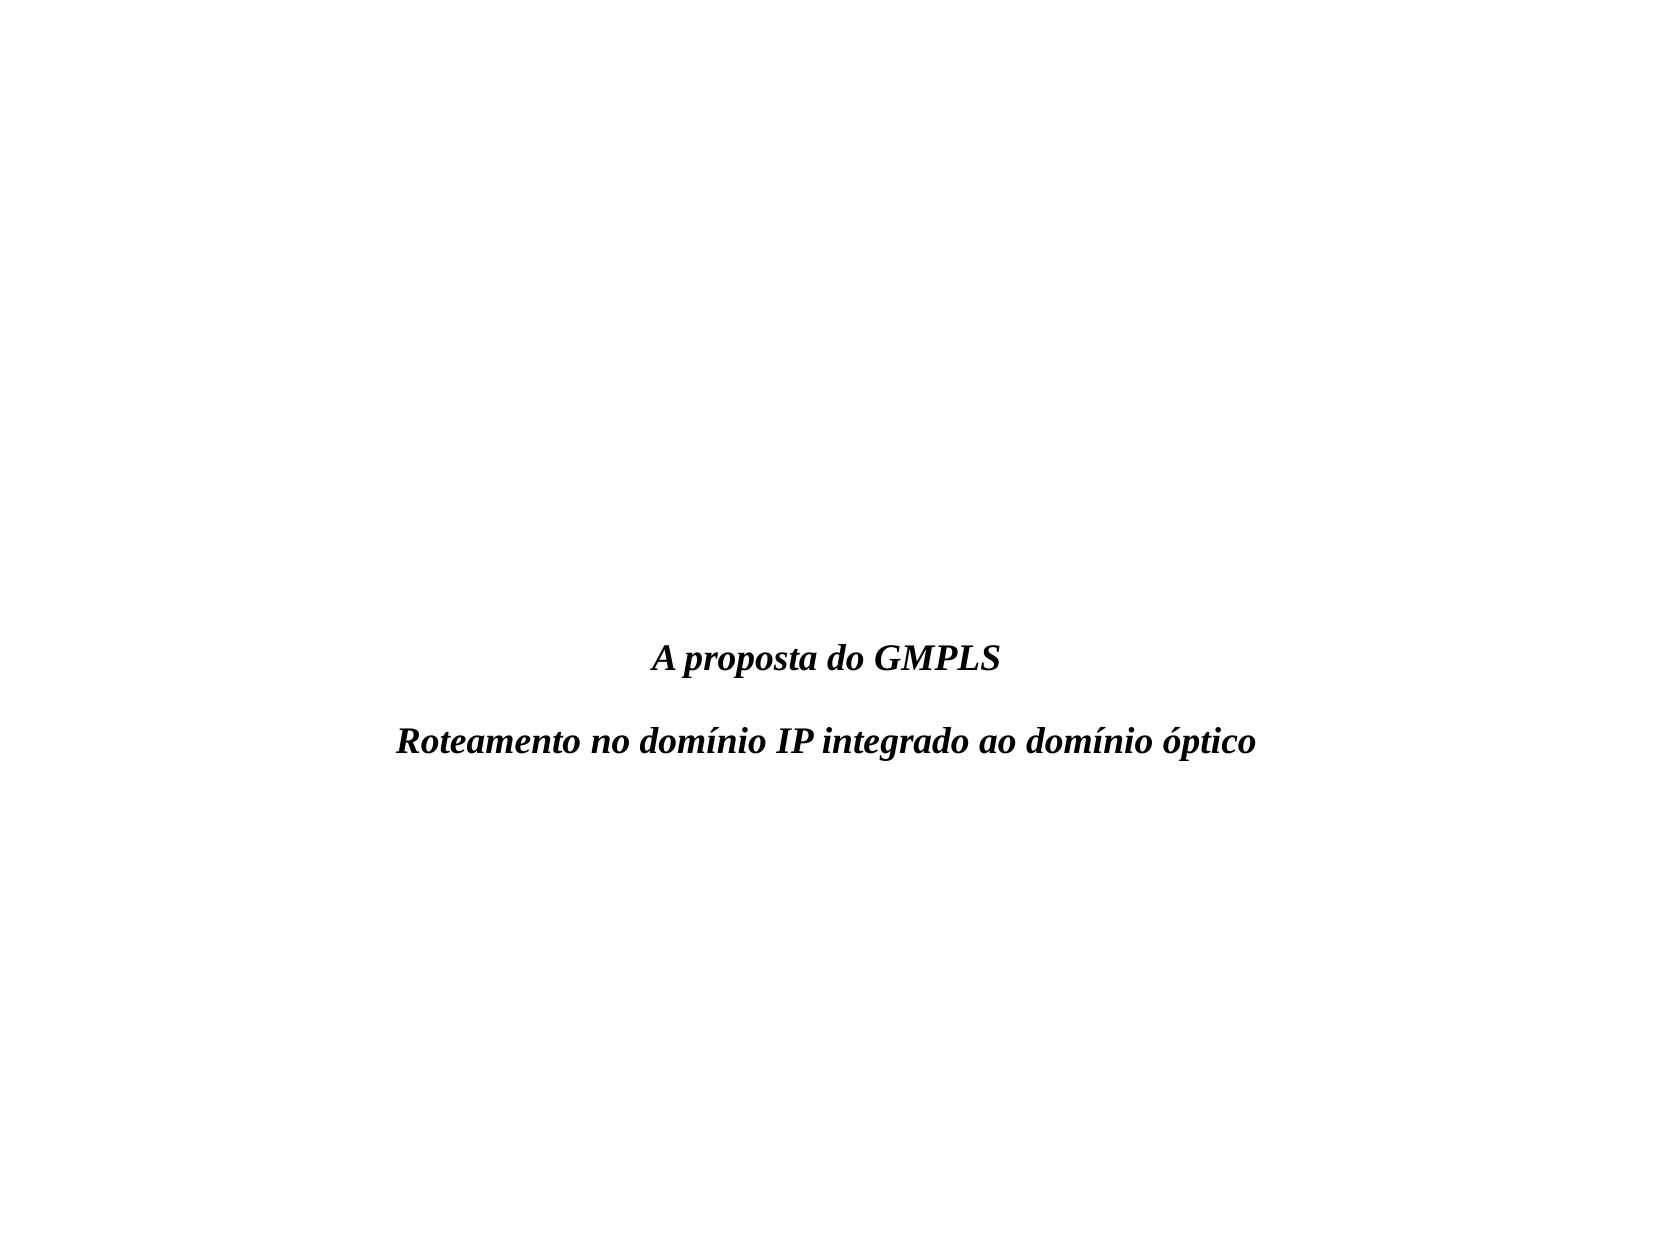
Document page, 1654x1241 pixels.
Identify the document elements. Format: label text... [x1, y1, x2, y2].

subtitle A proposta do GMPLS Roteamento no domínio IP integrado ao domínio óptico [82, 297, 1571, 1102]
